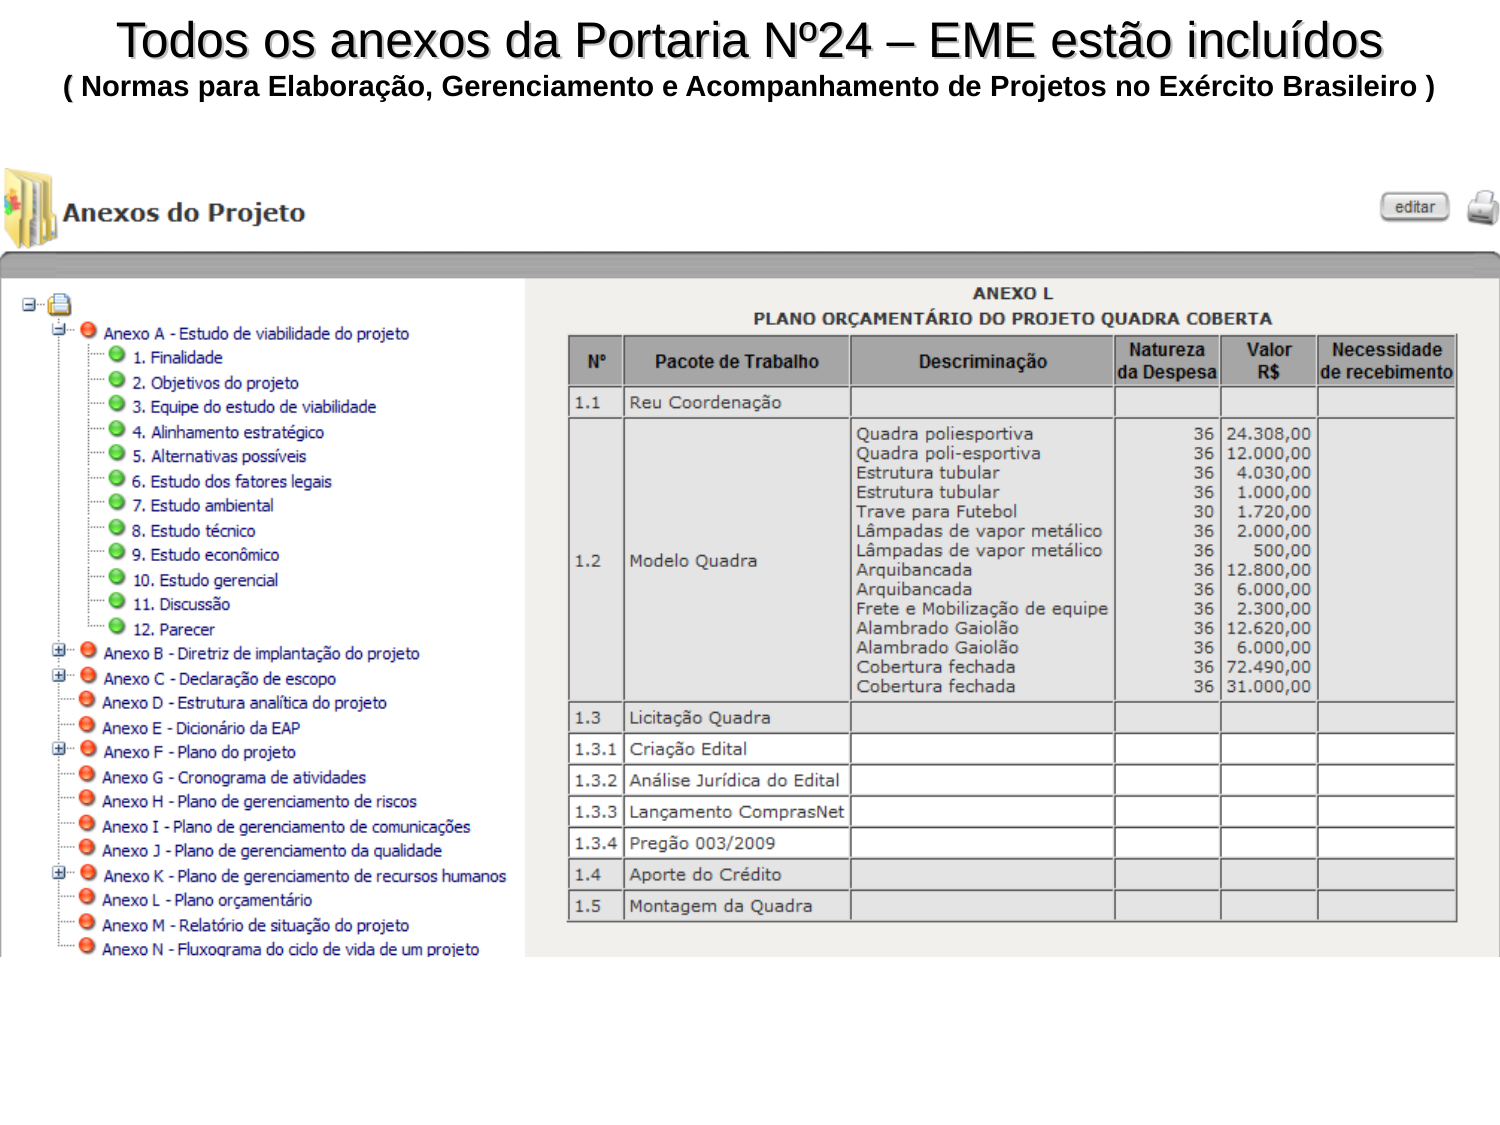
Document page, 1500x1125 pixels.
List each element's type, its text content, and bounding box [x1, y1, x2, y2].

text_box Todos os anexos da Portaria Nº24 – EME estão incluídos ( Normas para Elaboração, Gerenciamento e Acompanhamento de Projetos no Exército Brasileiro ) [0, 0, 1500, 112]
picture [0, 168, 1500, 957]
